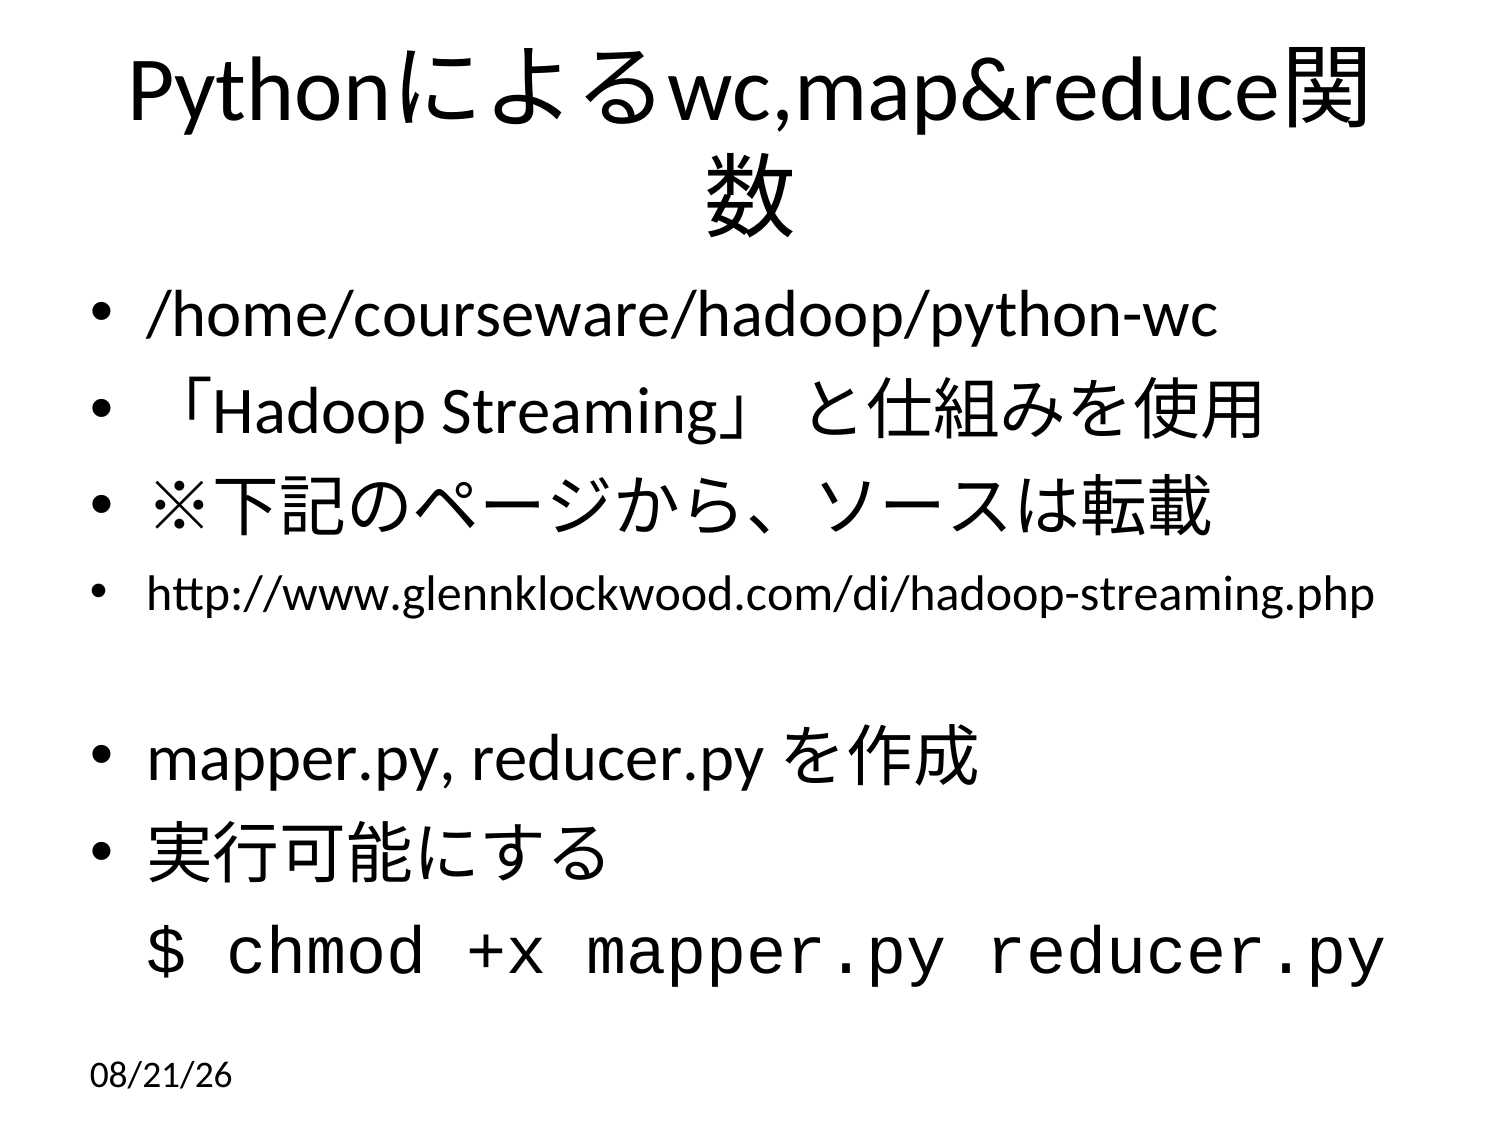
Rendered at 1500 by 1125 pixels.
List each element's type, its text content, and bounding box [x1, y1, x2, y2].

list /home/courseware/hadoop/python-wc 「Hadoop Streaming」 と仕組みを使用 ※下記のページから、ソースは転載 http://www.glennklockwood.com/di/hadoop-streaming.php mapper.py, reducer.py を作成 実行可能にする $ chmod +x mapper.py reducer.py [75, 262, 1426, 1006]
title Pythonによるwc,map&reduce関数 [75, 21, 1426, 257]
